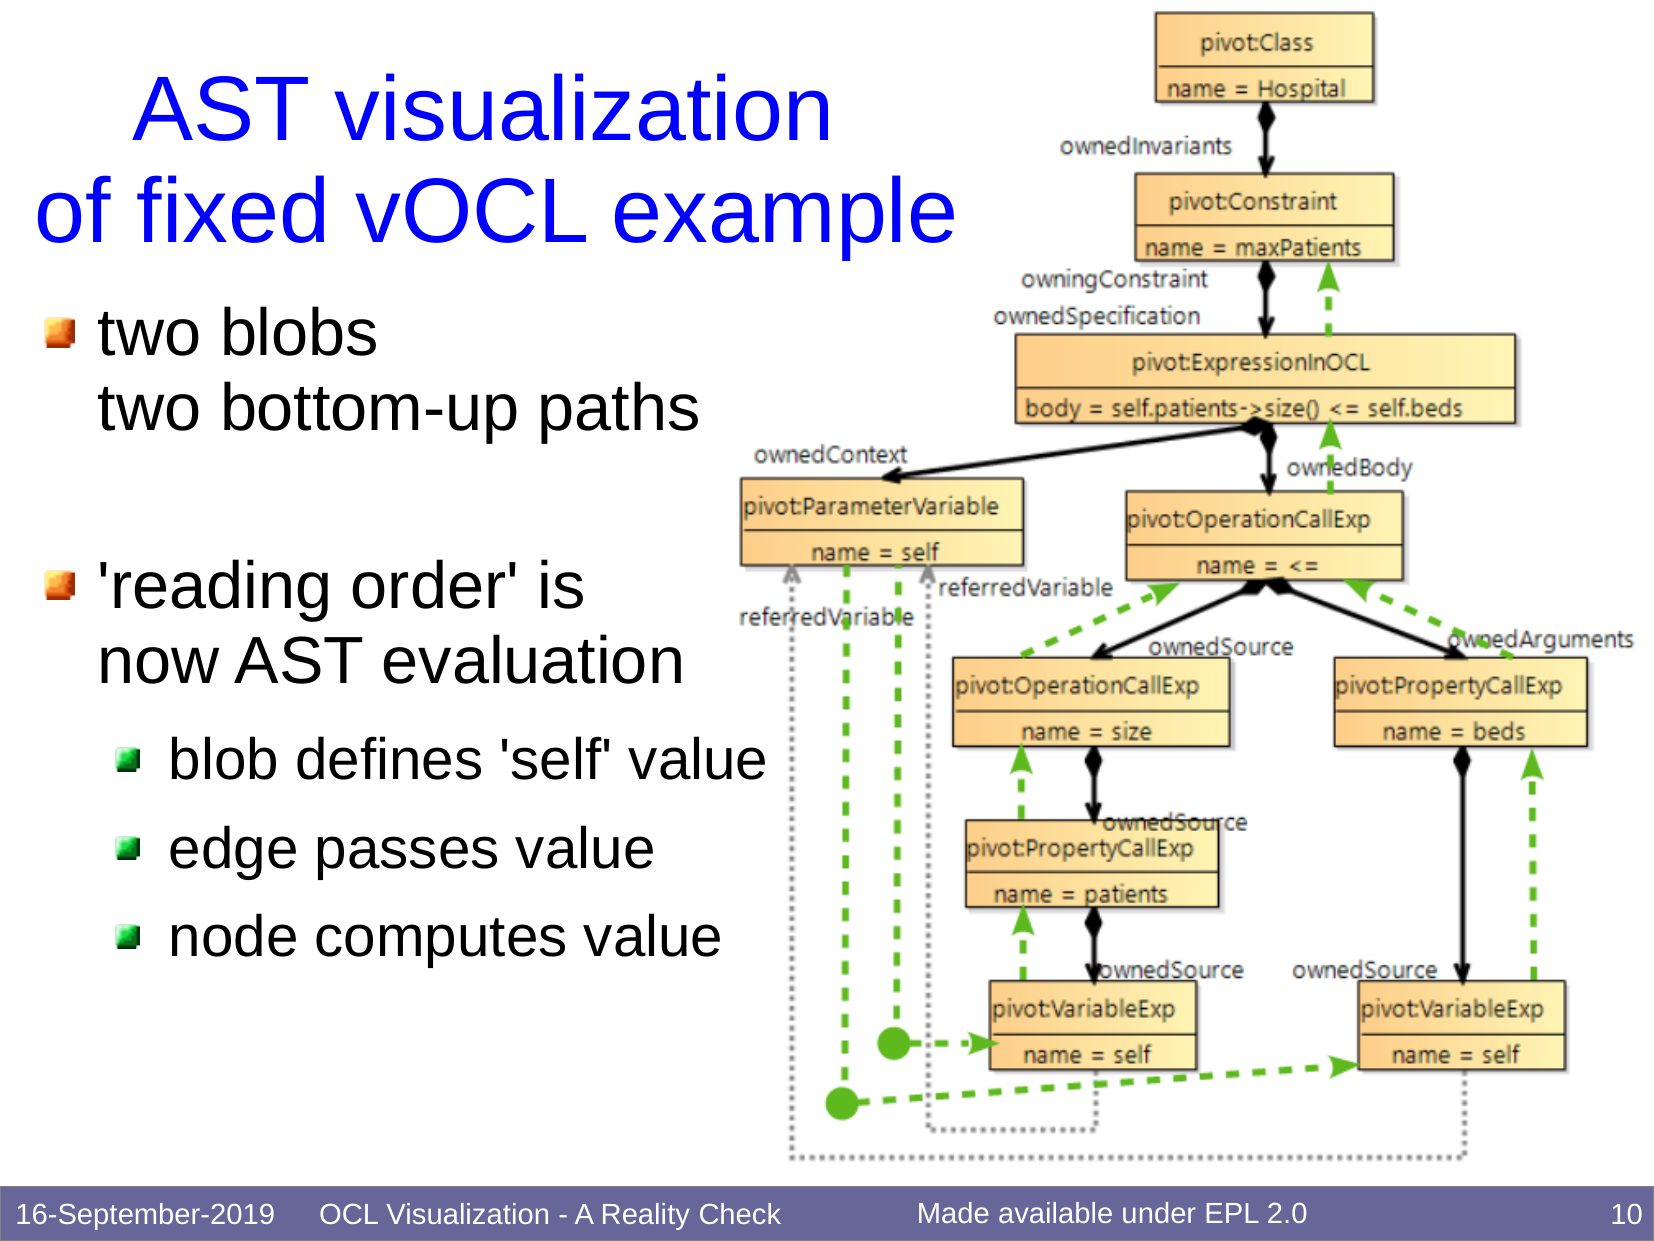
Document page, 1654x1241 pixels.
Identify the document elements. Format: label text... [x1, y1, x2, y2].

list two blobs two bottom-up paths 'reading order' is now AST evaluation blob defines 'self' value edge passes value node computes value [27, 295, 849, 1145]
title AST visualization of fixed vOCL example [31, 56, 963, 264]
picture [733, 5, 1639, 1167]
